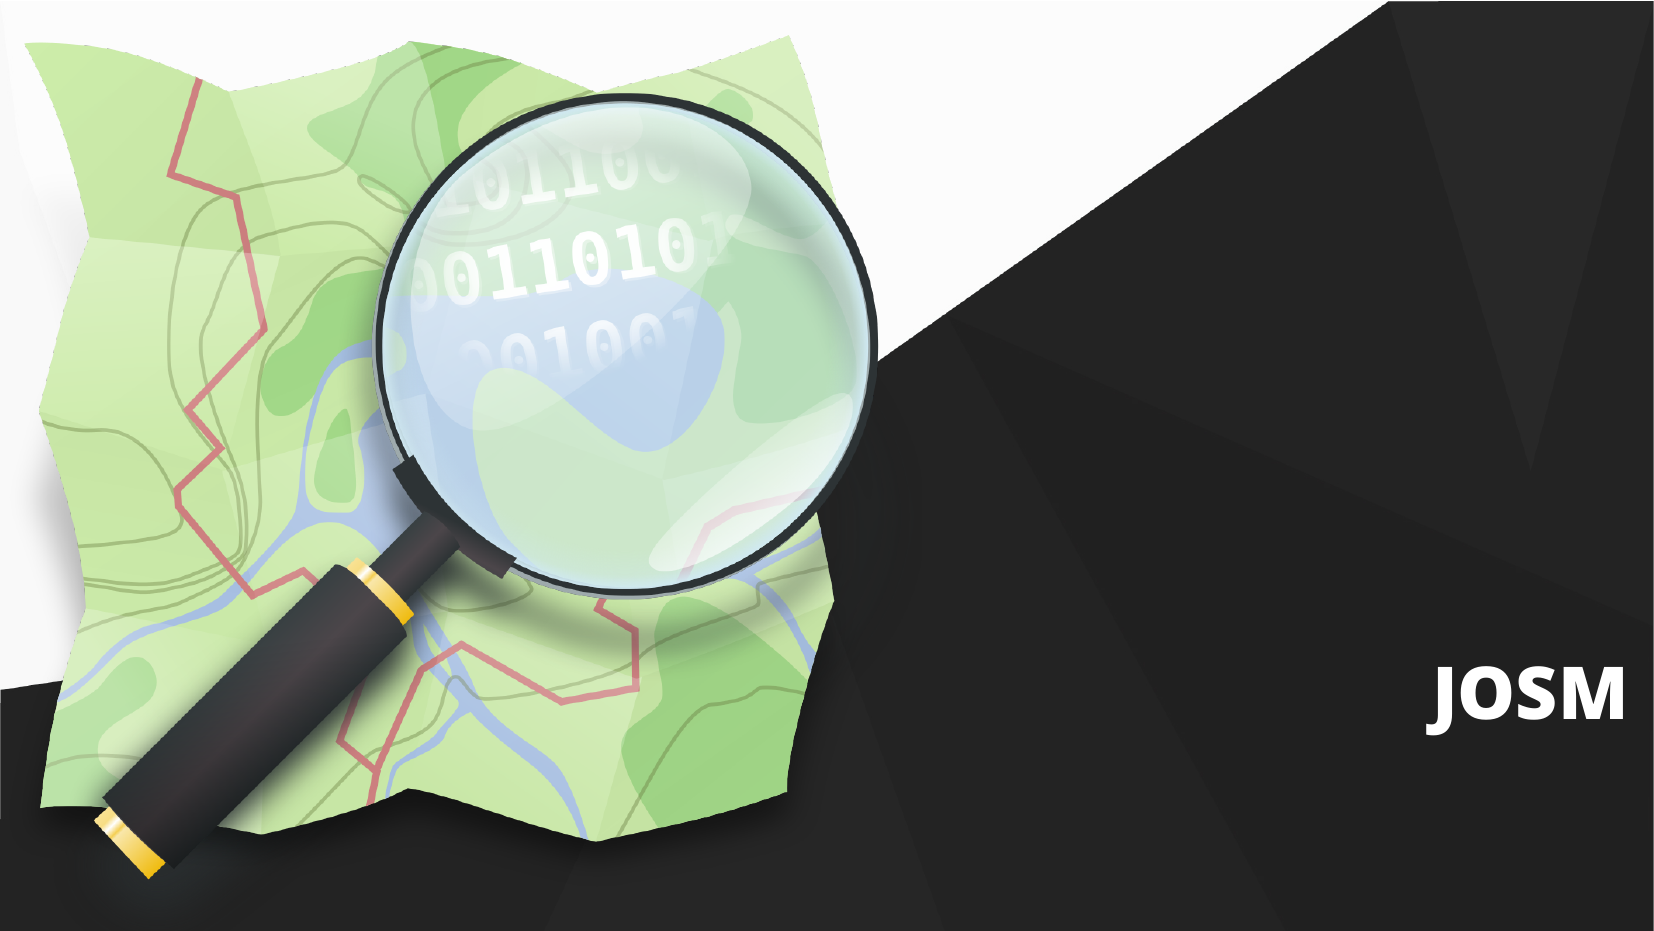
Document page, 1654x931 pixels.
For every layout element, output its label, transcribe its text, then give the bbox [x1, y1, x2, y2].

picture [0, 1, 1654, 931]
title JOSM [922, 590, 1629, 792]
